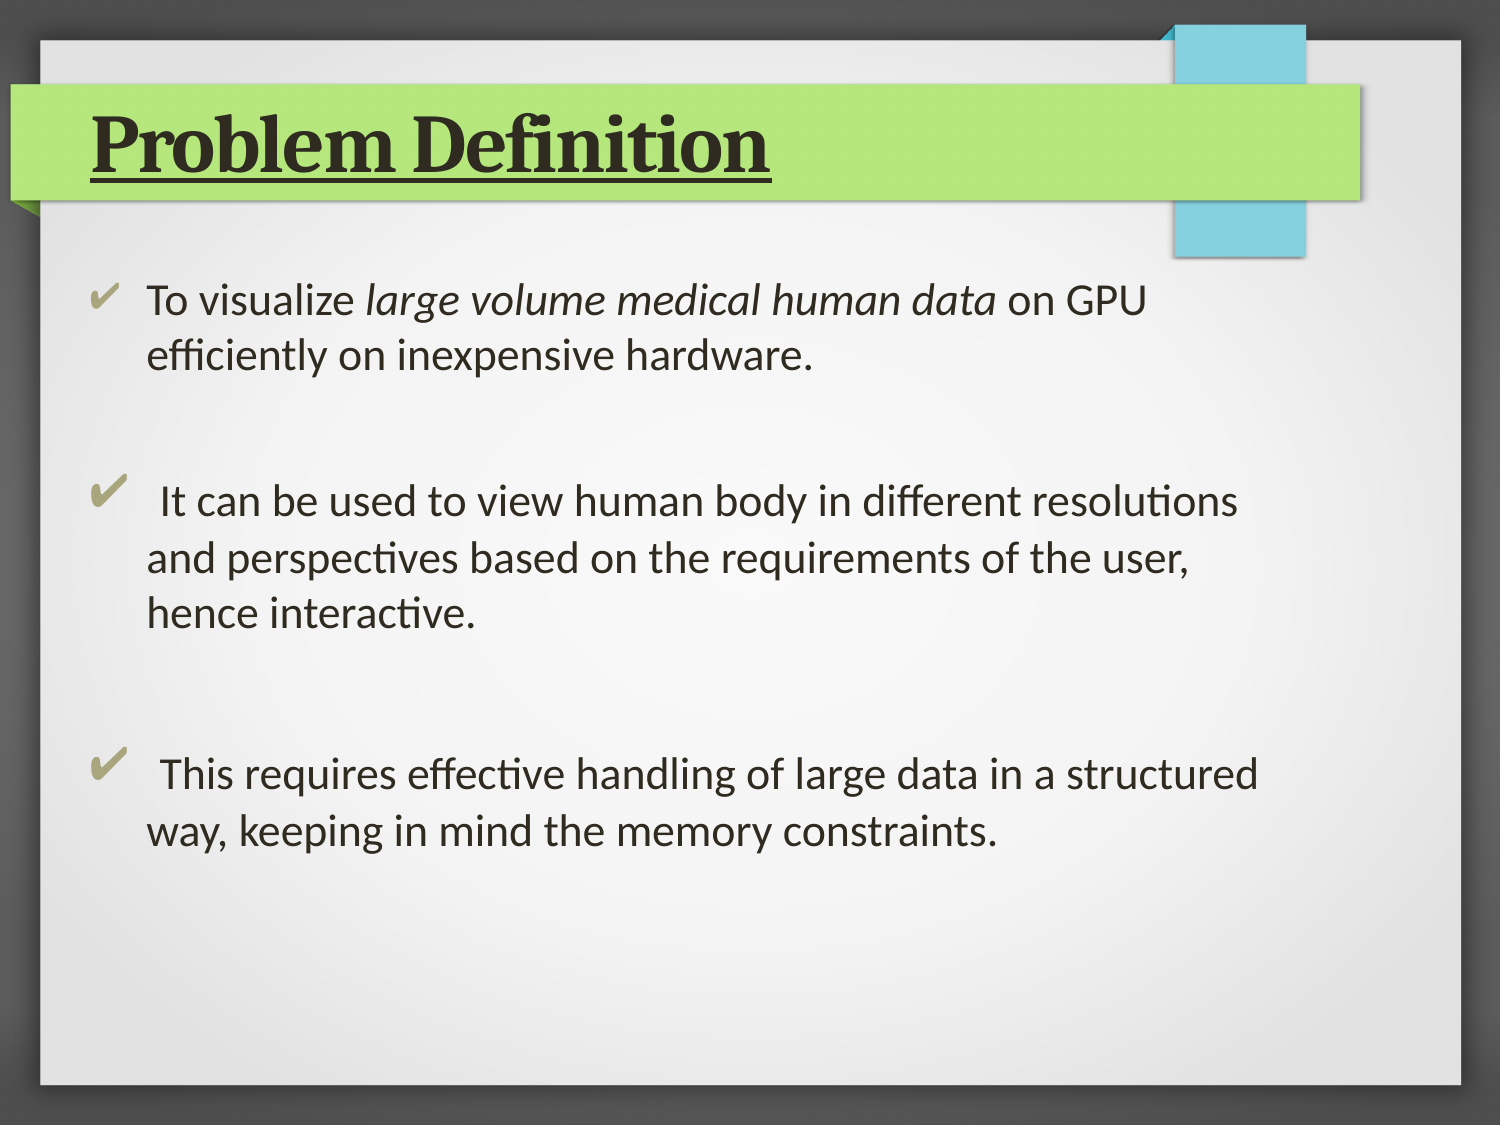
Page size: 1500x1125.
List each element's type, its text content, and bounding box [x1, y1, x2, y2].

picture [0, 0, 1500, 1125]
list To visualize large volume medical human data on GPU efficiently on inexpensive hardware. It can be used to view human body in different resolutions and perspectives based on the requirements of the user, hence interactive. This requires effective handling of large data in a structured way, keeping in mind the memory constraints. [75, 262, 1325, 1050]
title Problem Definition [75, 45, 1325, 233]
